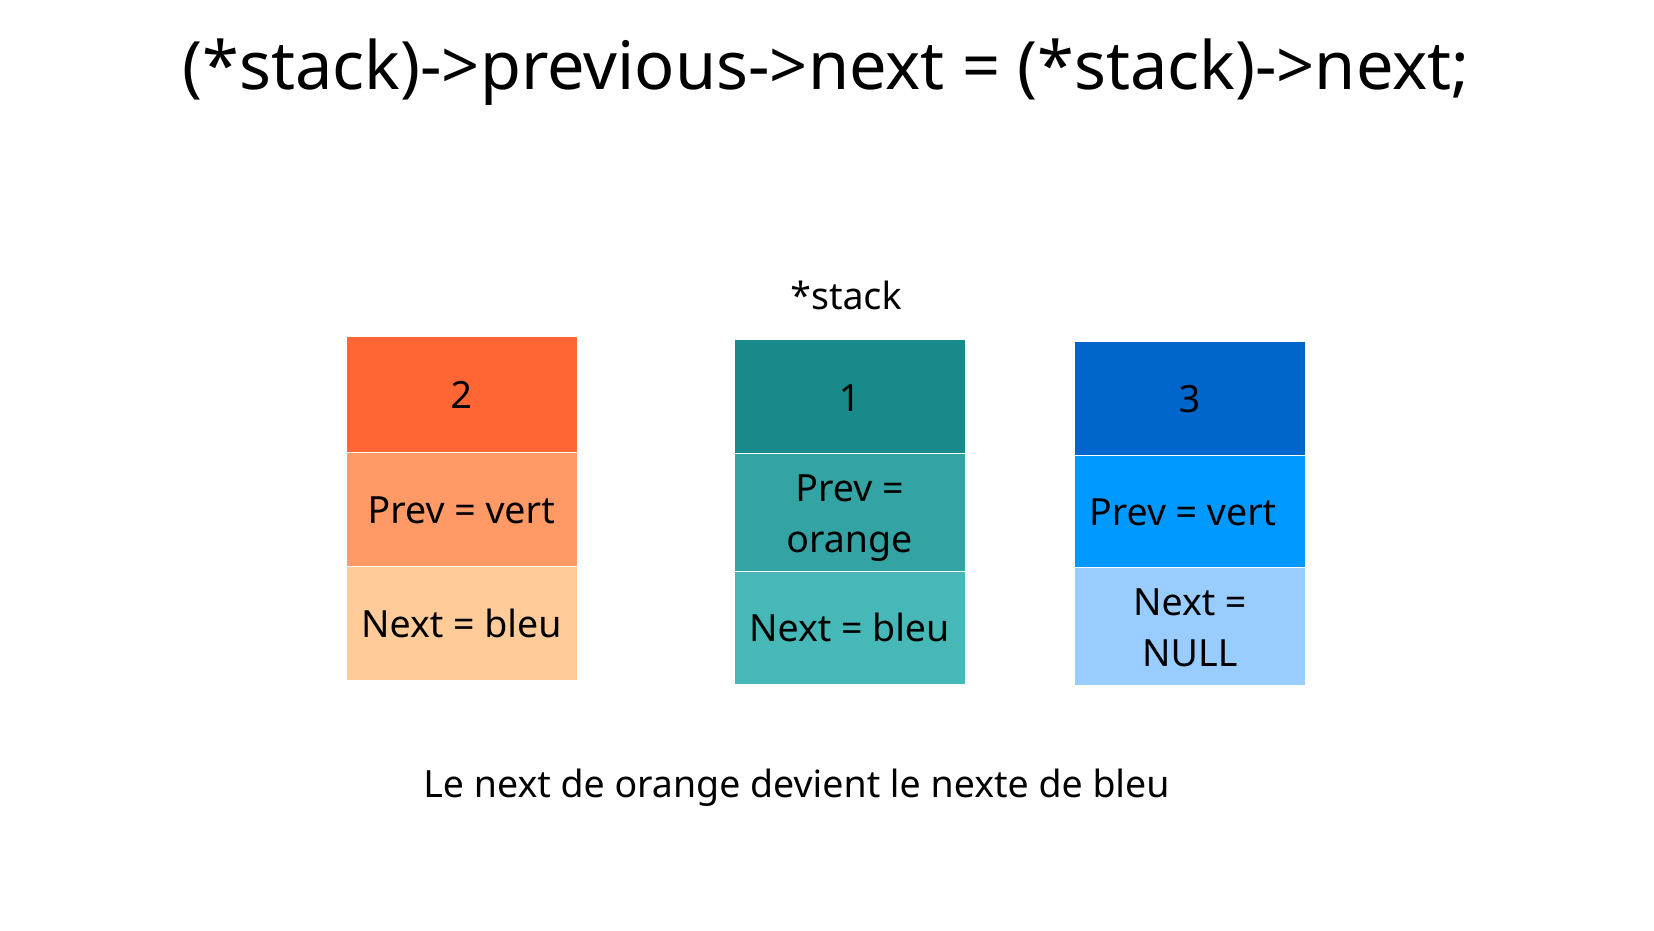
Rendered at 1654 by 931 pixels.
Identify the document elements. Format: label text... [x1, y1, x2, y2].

table_header 1 [735, 340, 965, 453]
table_cell Prev = vert [347, 453, 577, 566]
table_cell Prev = vert [1075, 456, 1305, 567]
text_box Le next de orange devient le nexte de bleu [408, 750, 1272, 810]
table_header 2 [347, 337, 577, 452]
title (*stack)->previous->next = (*stack)->next; [82, 28, 1571, 189]
table_cell Next = NULL [1075, 568, 1305, 685]
text_box *stack [775, 262, 926, 323]
table_cell Next = bleu [347, 567, 577, 680]
table_cell Next = bleu [735, 572, 965, 684]
table_header 3 [1075, 342, 1305, 455]
table_cell Prev = orange [735, 454, 965, 571]
